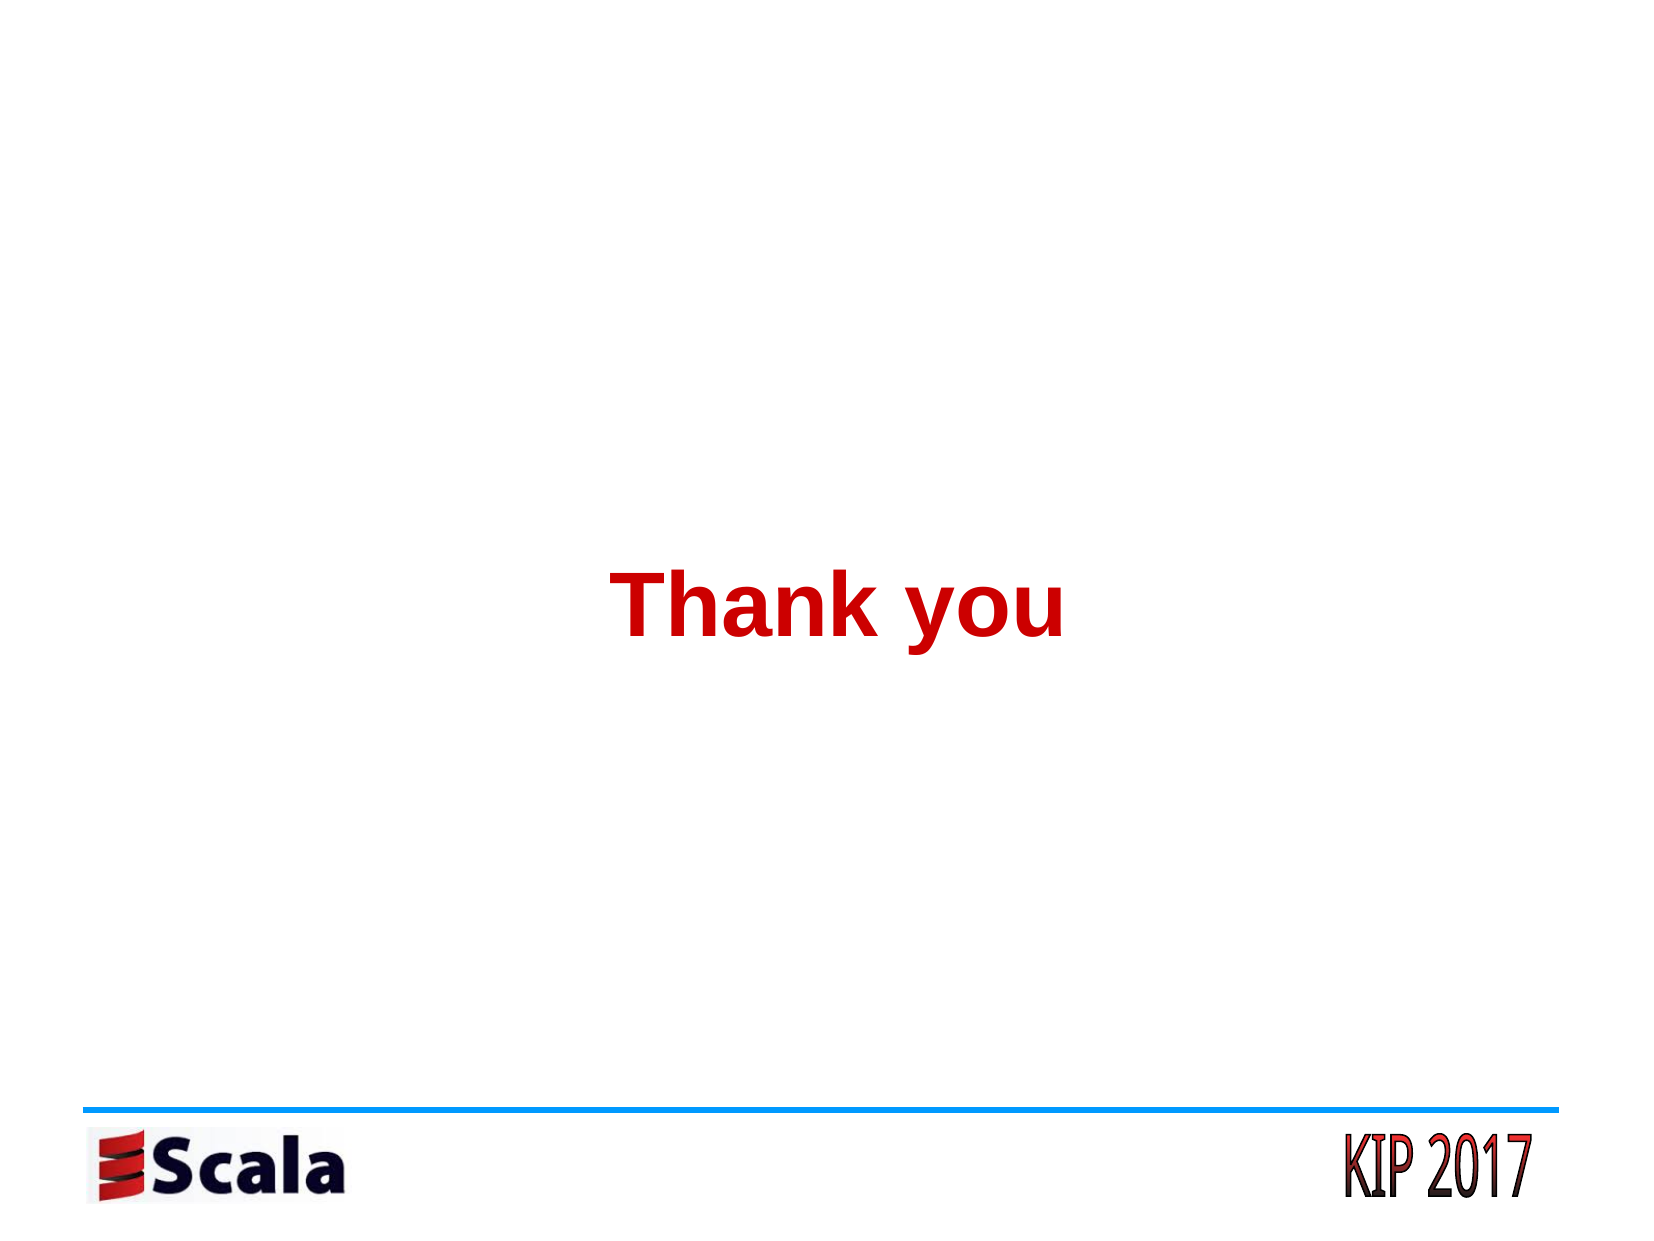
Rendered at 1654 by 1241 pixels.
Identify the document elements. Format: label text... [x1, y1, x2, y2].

picture [86, 1127, 359, 1204]
title Thank you [94, 501, 1583, 709]
